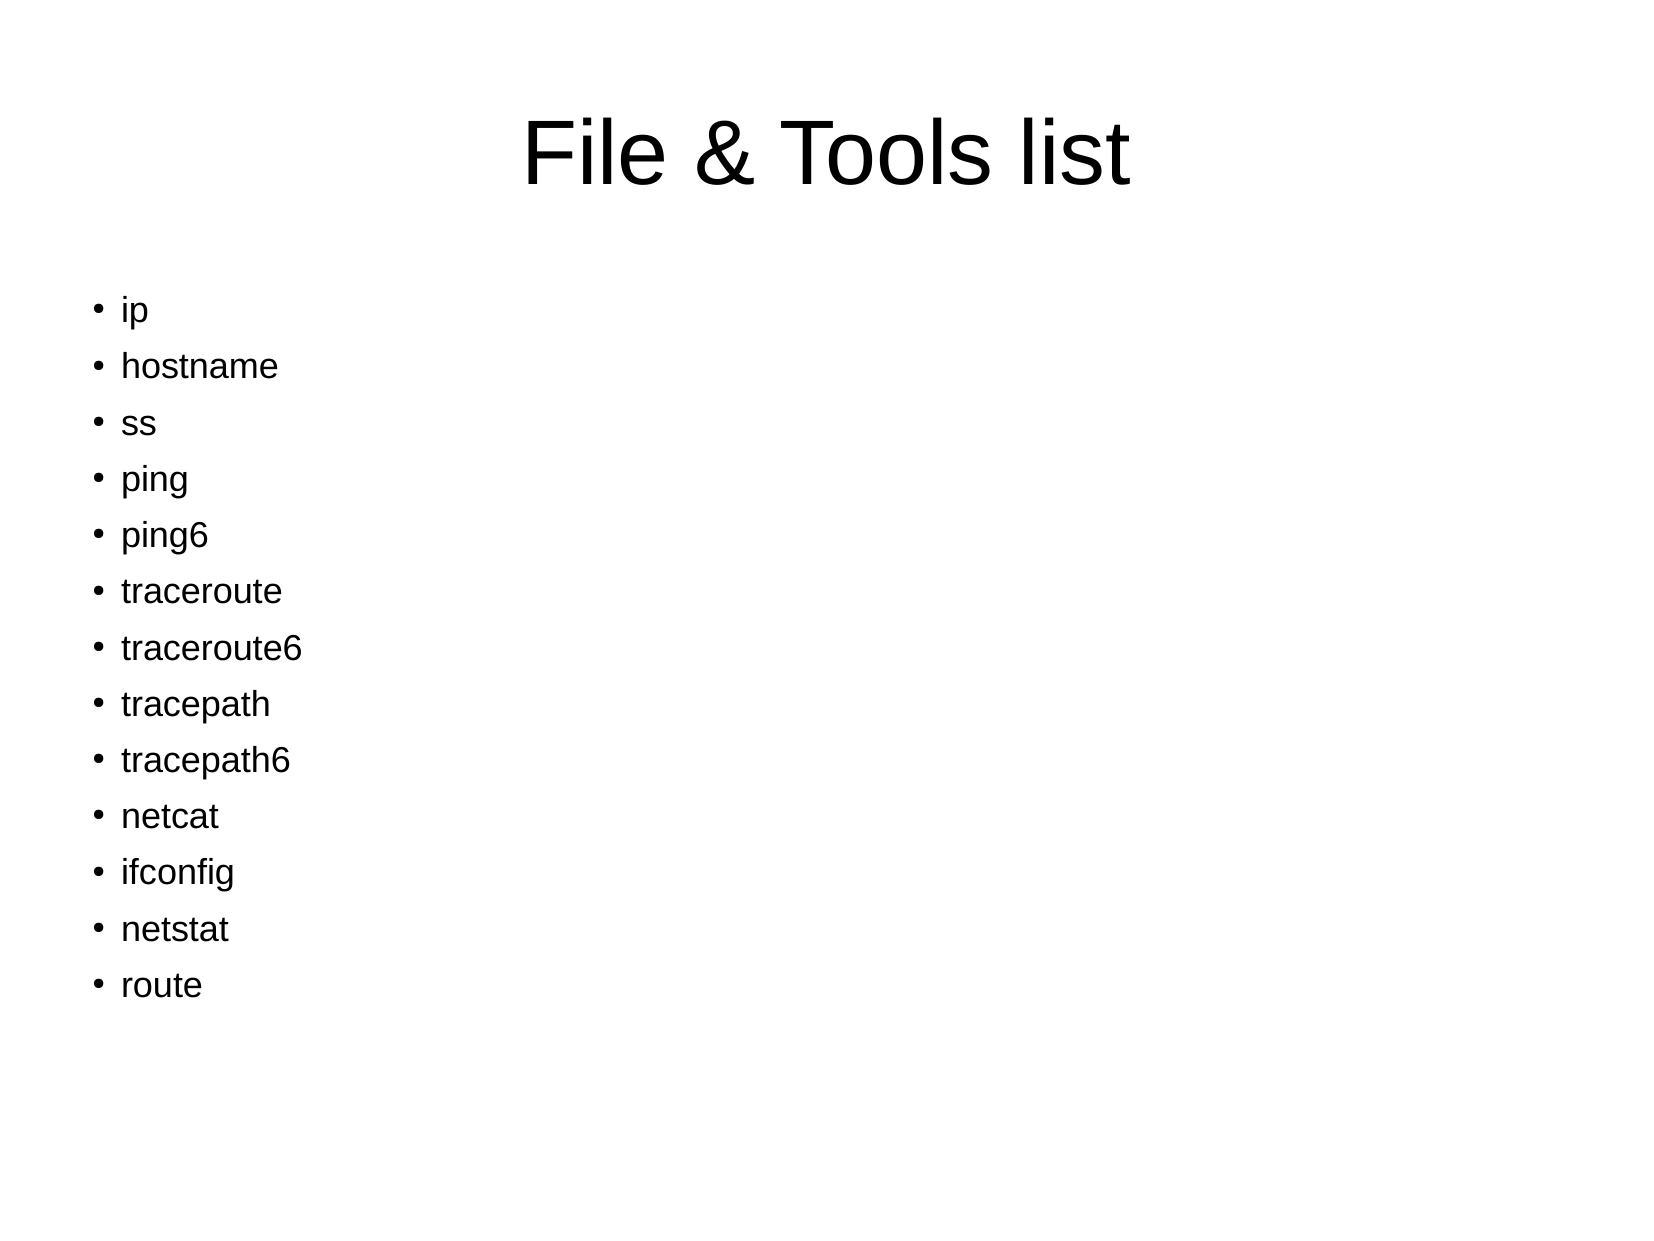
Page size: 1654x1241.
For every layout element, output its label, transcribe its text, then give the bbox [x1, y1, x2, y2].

list ip hostname ss ping ping6 traceroute traceroute6 tracepath tracepath6 netcat ifconfig netstat route [82, 290, 1571, 1010]
title File & Tools list [82, 49, 1571, 257]
